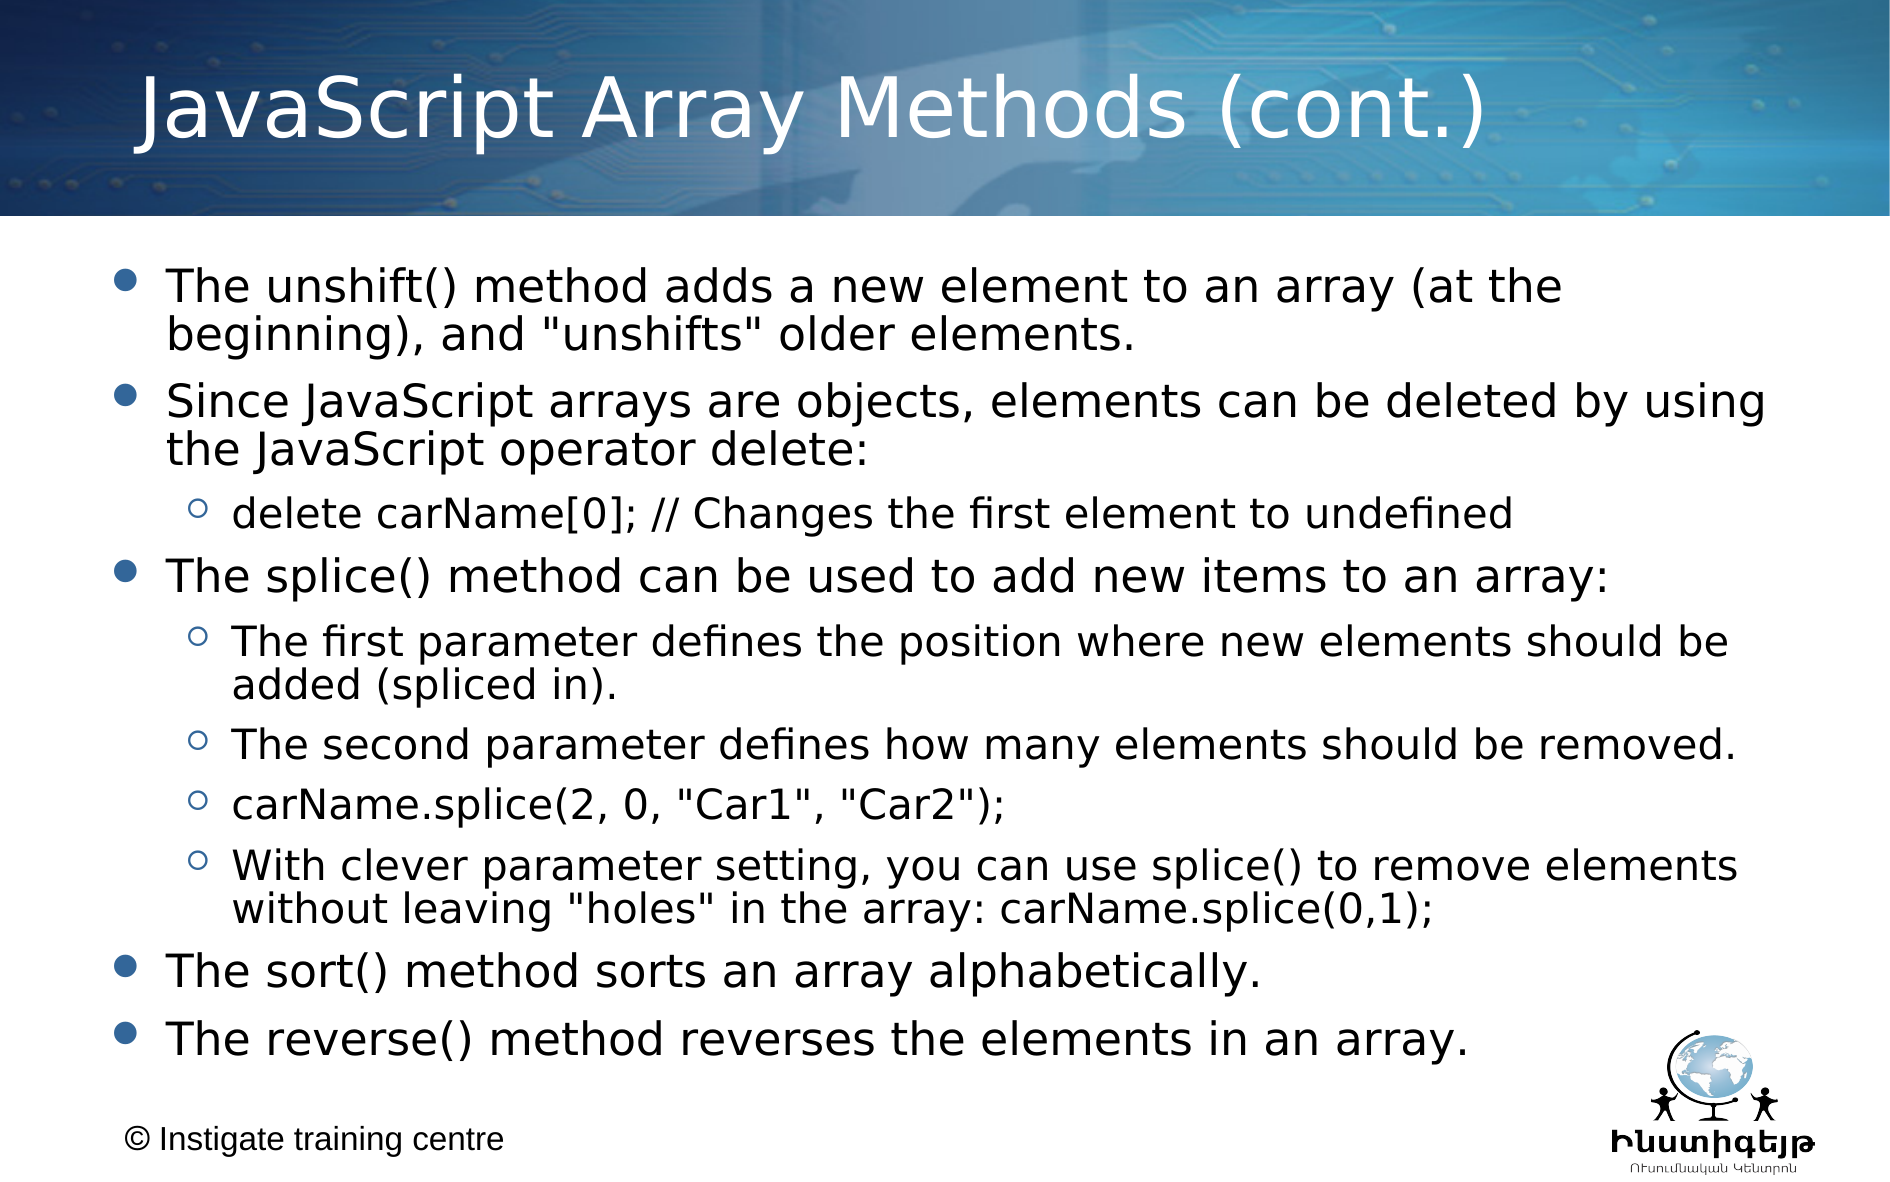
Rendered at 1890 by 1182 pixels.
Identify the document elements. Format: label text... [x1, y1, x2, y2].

picture [0, 0, 1890, 216]
list The unshift() method adds a new element to an array (at the beginning), and "unshifts" older elements. Since JavaScript arrays are objects, elements can be deleted by using the JavaScript operator delete: delete carName[0]; // Changes the first element to undefined The splice() method can be used to add new items to an array: The first parameter defines the position where new elements should be added (spliced in). The second parameter defines how many elements should be removed. carName.splice(2, 0, "Car1", "Car2"); With clever parameter setting, you can use splice() to remove elements without leaving "holes" in the array: carName.splice(0,1); The sort() method sorts an array alphabetically. The reverse() method reverses the elements in an array. [110, 264, 1801, 291]
picture [1612, 1030, 1815, 1175]
